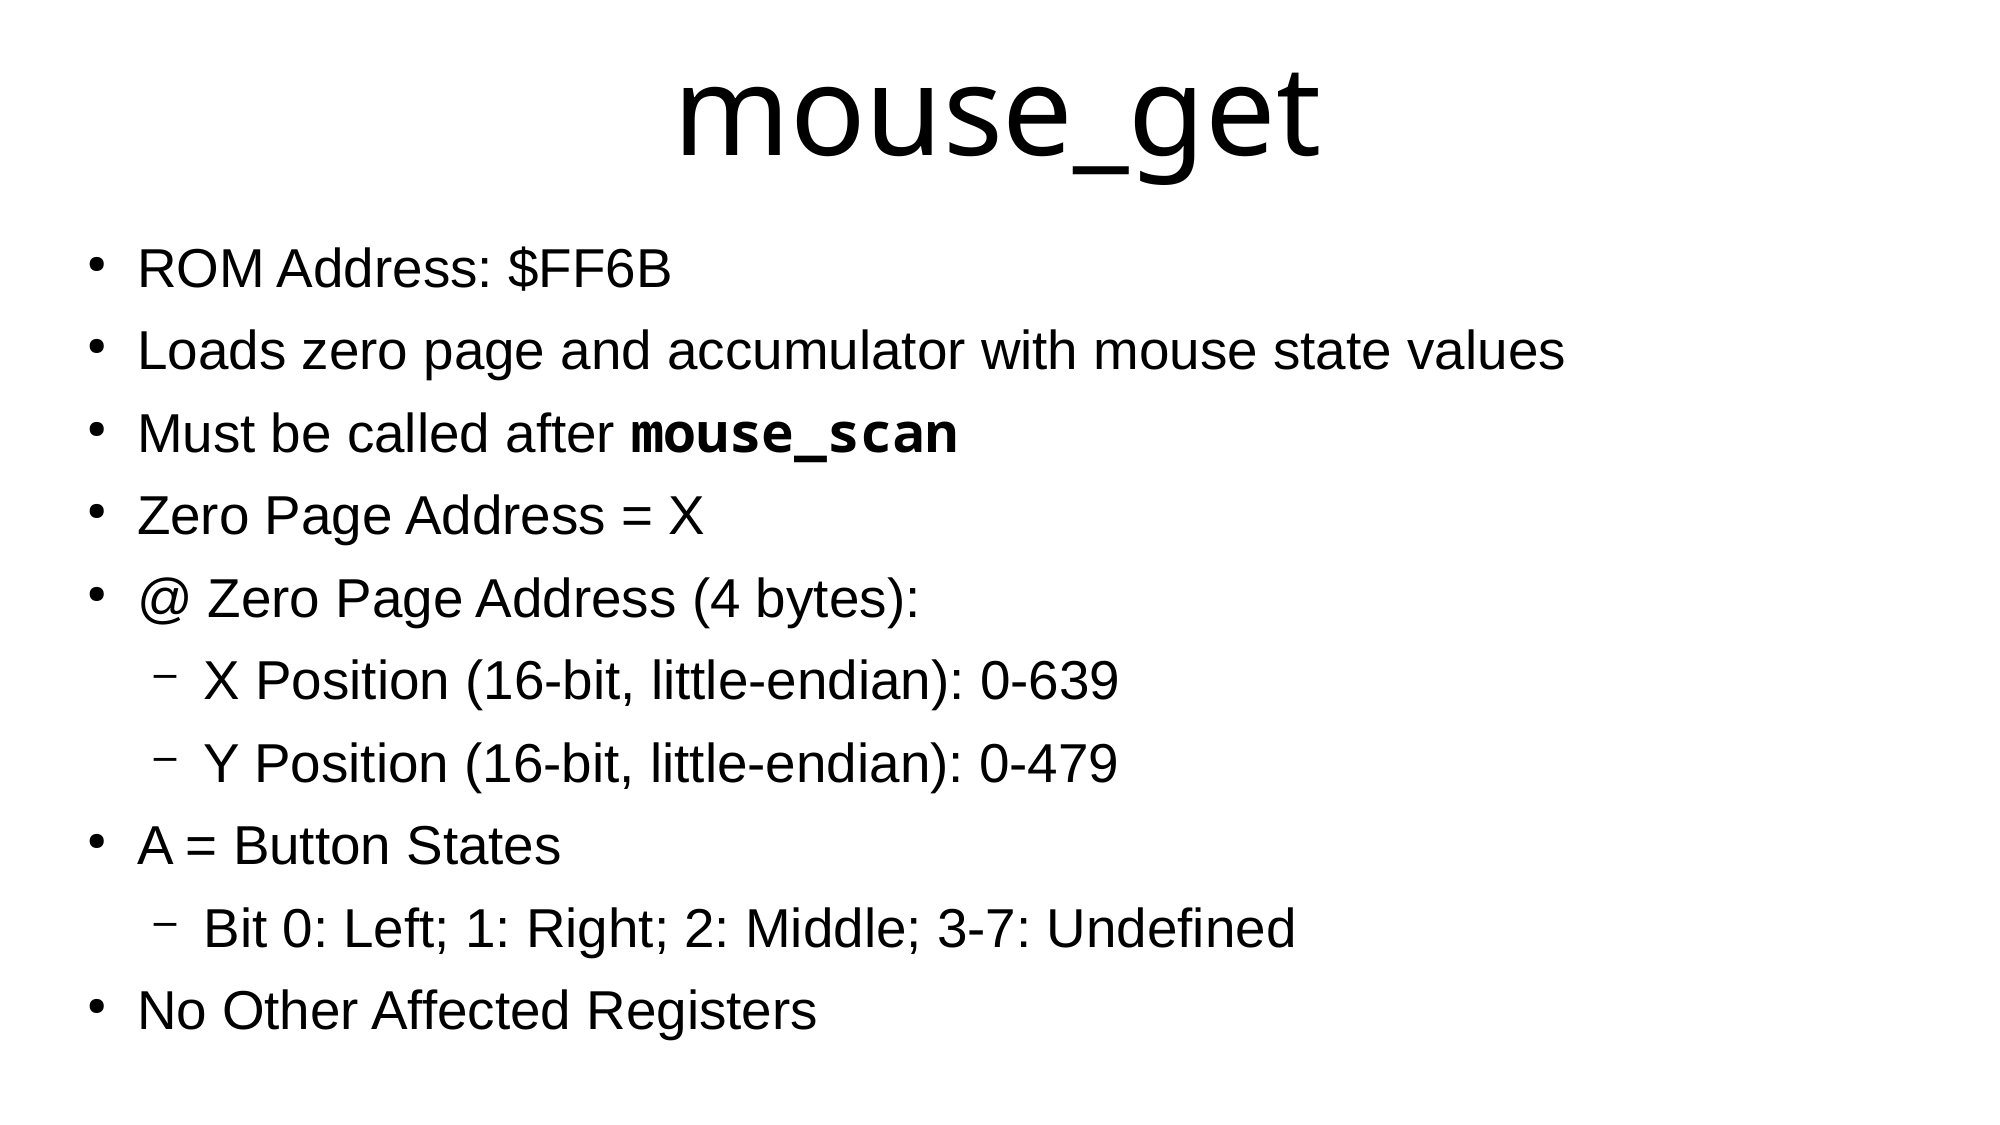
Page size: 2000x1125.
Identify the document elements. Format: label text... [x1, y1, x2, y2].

list ROM Address: $FF6B Loads zero page and accumulator with mouse state values Must be called after mouse_scan Zero Page Address = X @ Zero Page Address (4 bytes): X Position (16-bit, little-endian): 0-639 Y Position (16-bit, little-endian): 0-479 A = Button States Bit 0: Left; 1: Right; 2: Middle; 3-7: Undefined No Other Affected Registers [55, 225, 1908, 1051]
title mouse_get [30, 6, 1966, 225]
